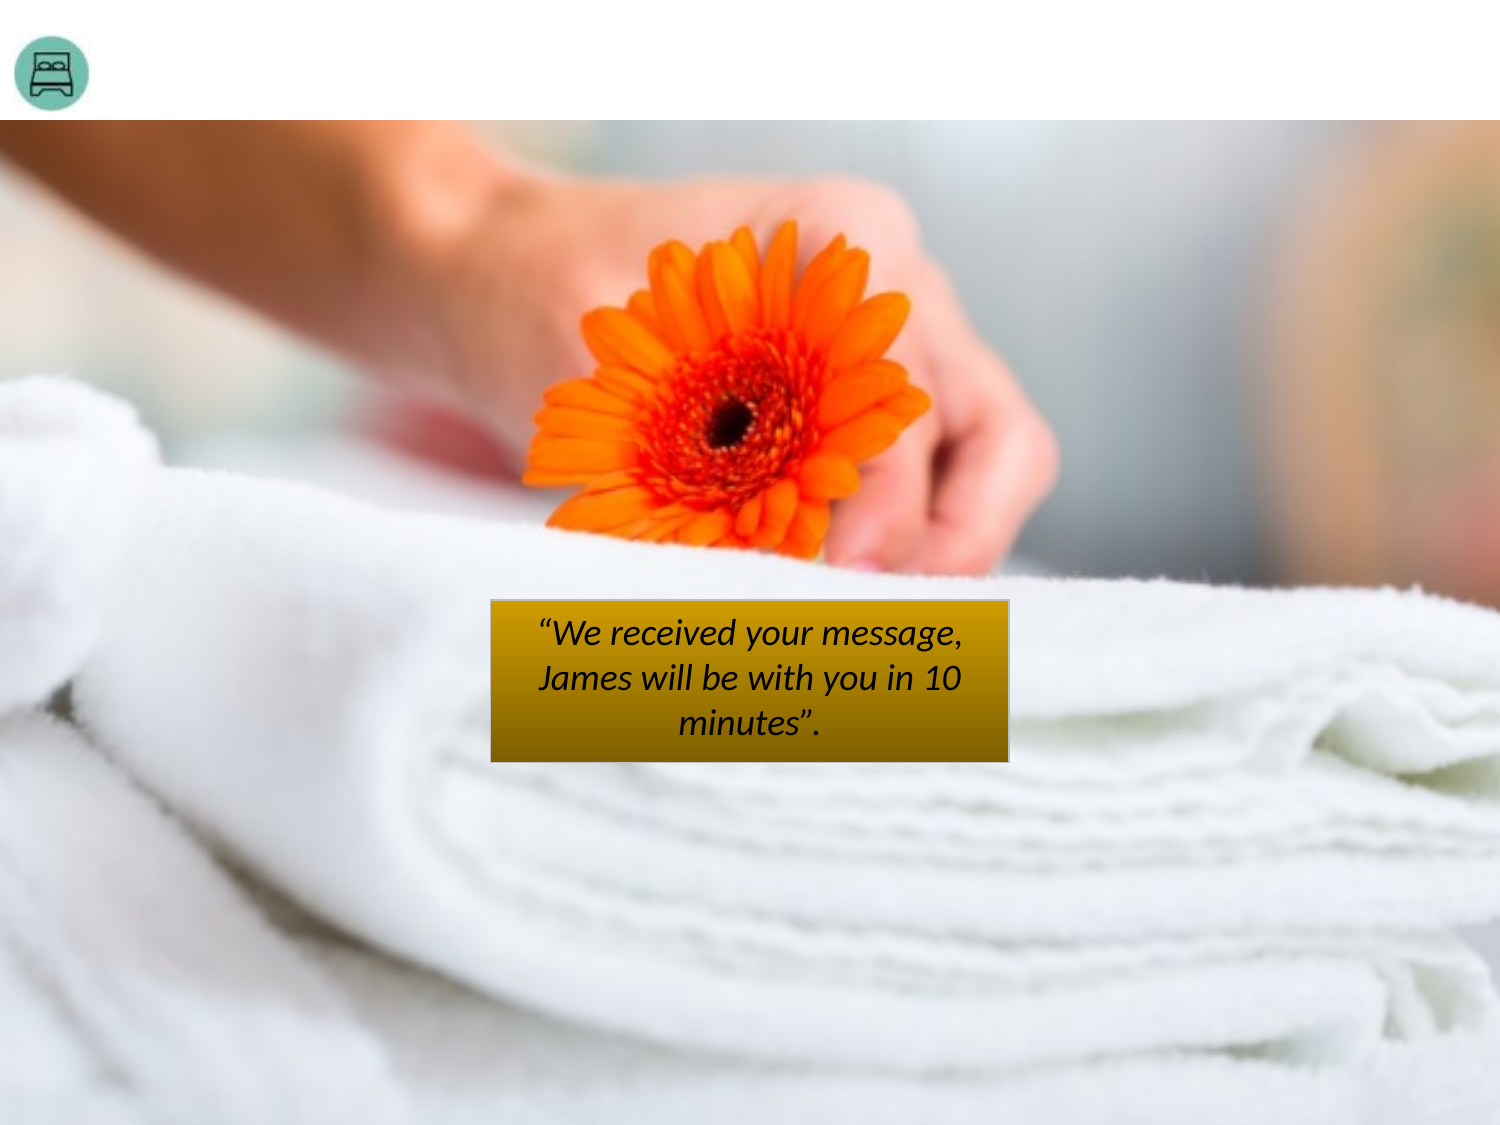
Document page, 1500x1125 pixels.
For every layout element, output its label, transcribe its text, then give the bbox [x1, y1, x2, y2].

picture [0, 120, 1500, 1125]
picture [13, 32, 92, 112]
text_box “We received your message, James will be with you in 10 minutes”. [490, 599, 1010, 763]
